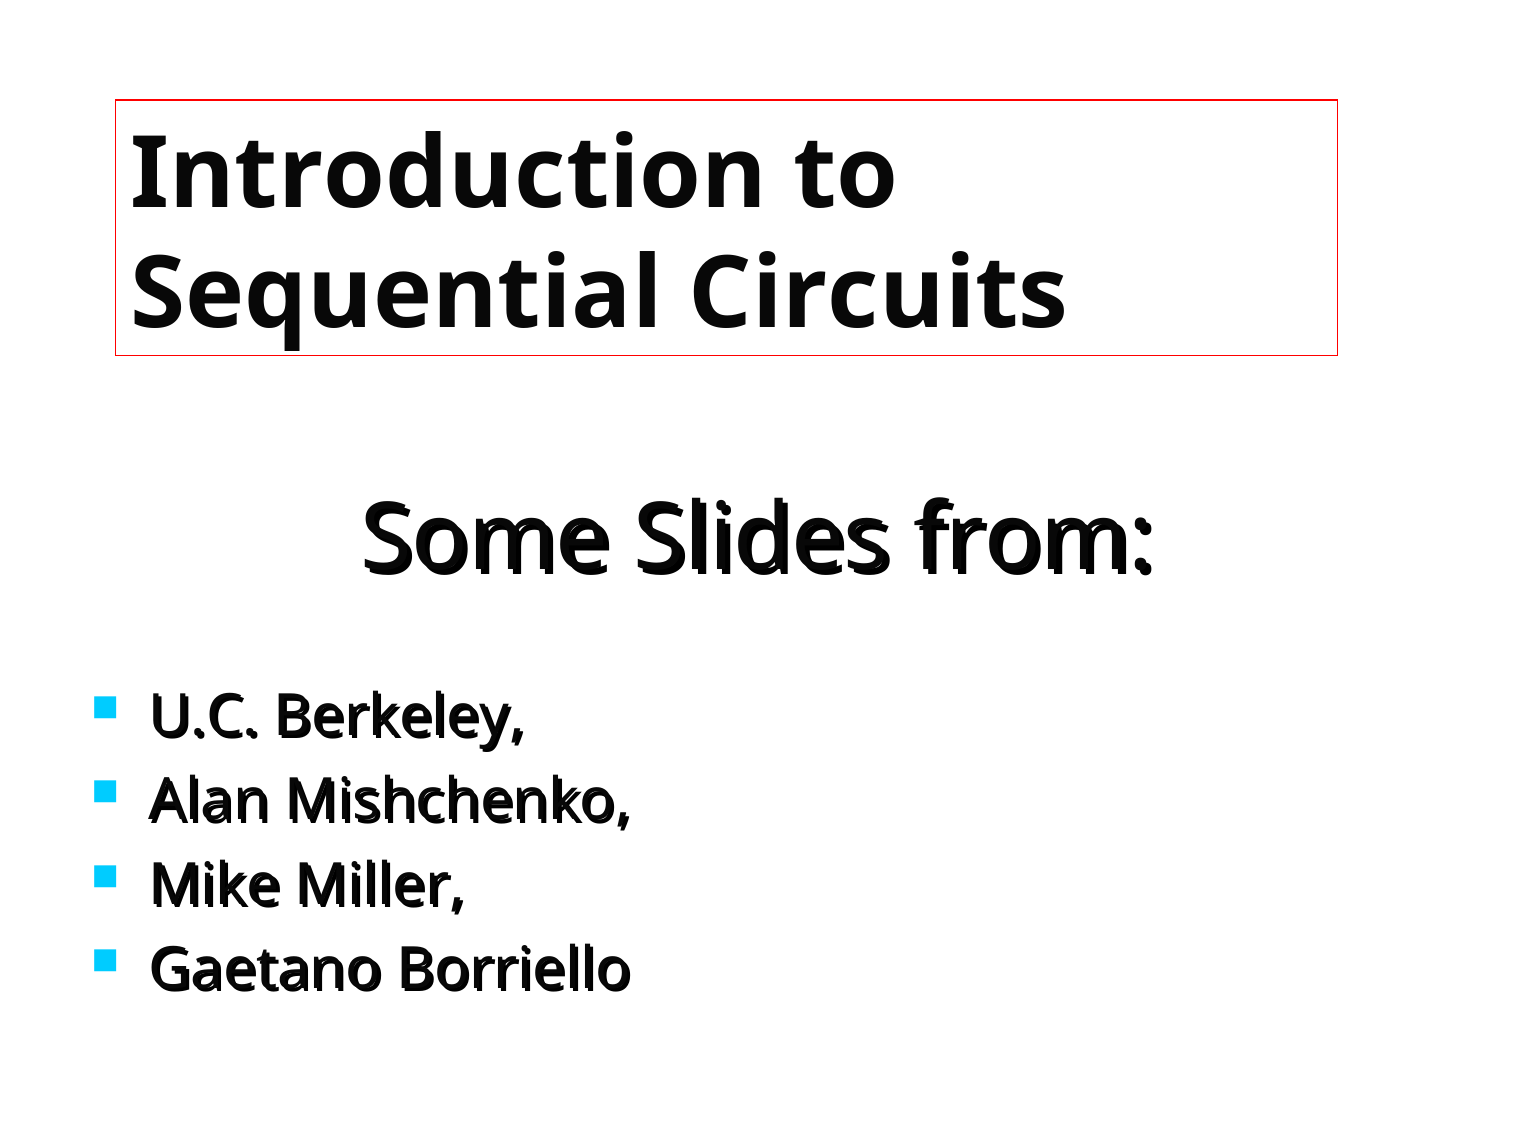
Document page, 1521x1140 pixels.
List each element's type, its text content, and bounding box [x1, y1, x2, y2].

list U.C. Berkeley, Alan Mishchenko, Mike Miller, Gaetano Borriello [76, 669, 1445, 1014]
title Some Slides from: [72, 444, 1442, 620]
text_box Introduction to Sequential Circuits [115, 99, 1338, 356]
